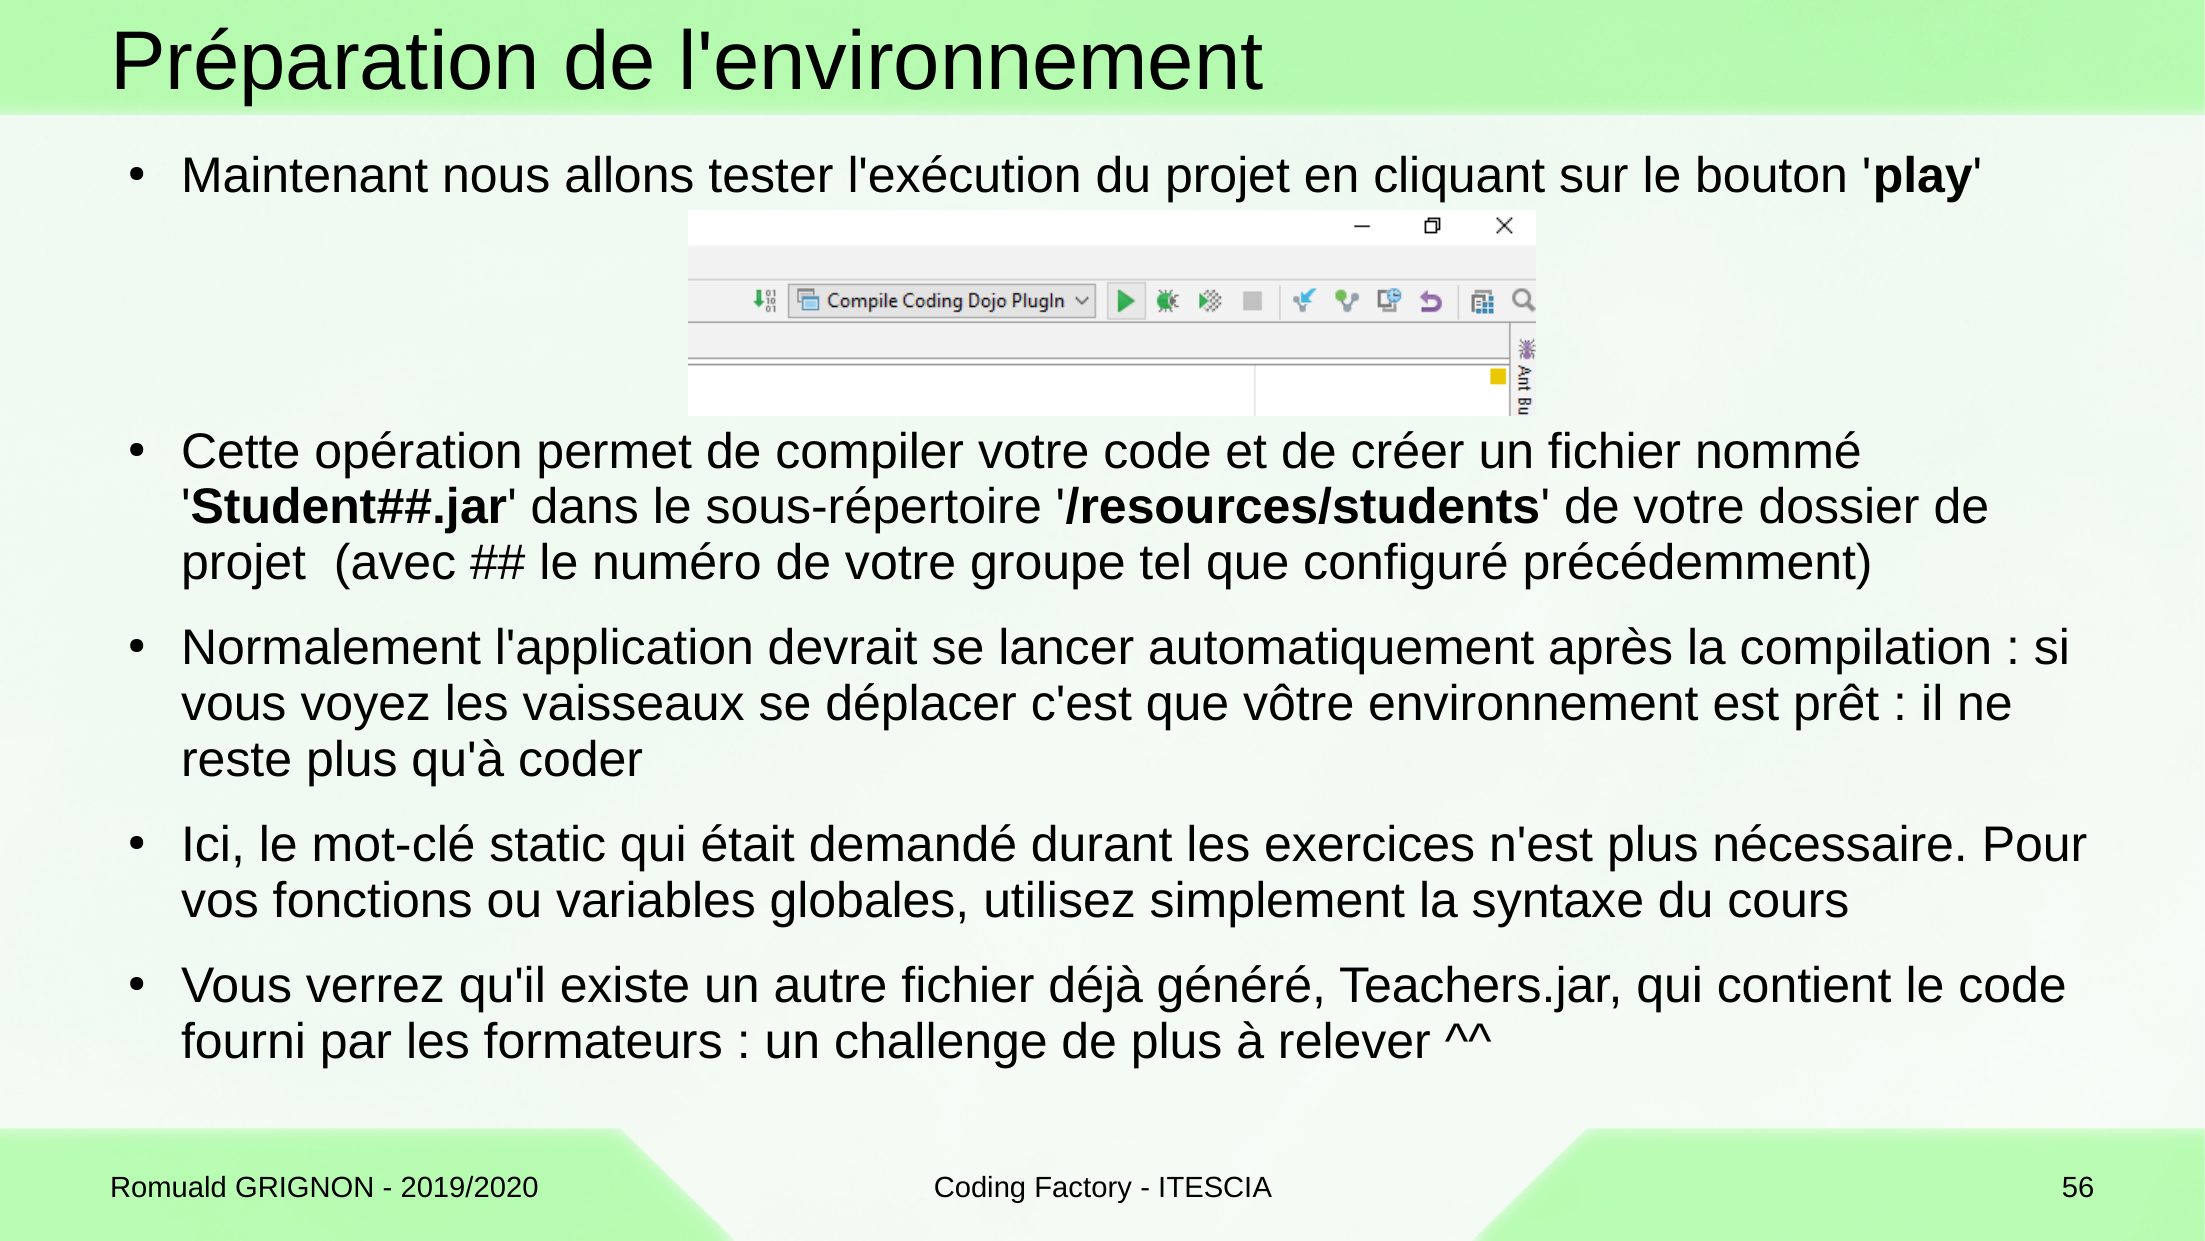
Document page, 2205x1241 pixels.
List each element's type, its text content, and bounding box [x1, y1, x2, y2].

picture [0, 0, 2205, 1241]
title Préparation de l'environnement [110, 49, 2095, 218]
list Maintenant nous allons tester l'exécution du projet en cliquant sur le bouton 'play' Cette opération permet de compiler votre code et de créer un fichier nommé 'Student##.jar' dans le sous-répertoire '/resources/students' de votre dossier de projet (avec ## le numéro de votre groupe tel que configuré précédemment) Normalement l'application devrait se lancer automatiquement après la compilation : si vous voyez les vaisseaux se déplacer c'est que vôtre environnement est prêt : il ne reste plus qu'à coder Ici, le mot-clé static qui était demandé durant les exercices n'est plus nécessaire. Pour vos fonctions ou variables globales, utilisez simplement la syntaxe du cours Vous verrez qu'il existe un autre fichier déjà généré, Teachers.jar, qui contient le code fourni par les formateurs : un challenge de plus à relever ^^ [110, 218, 2095, 1223]
